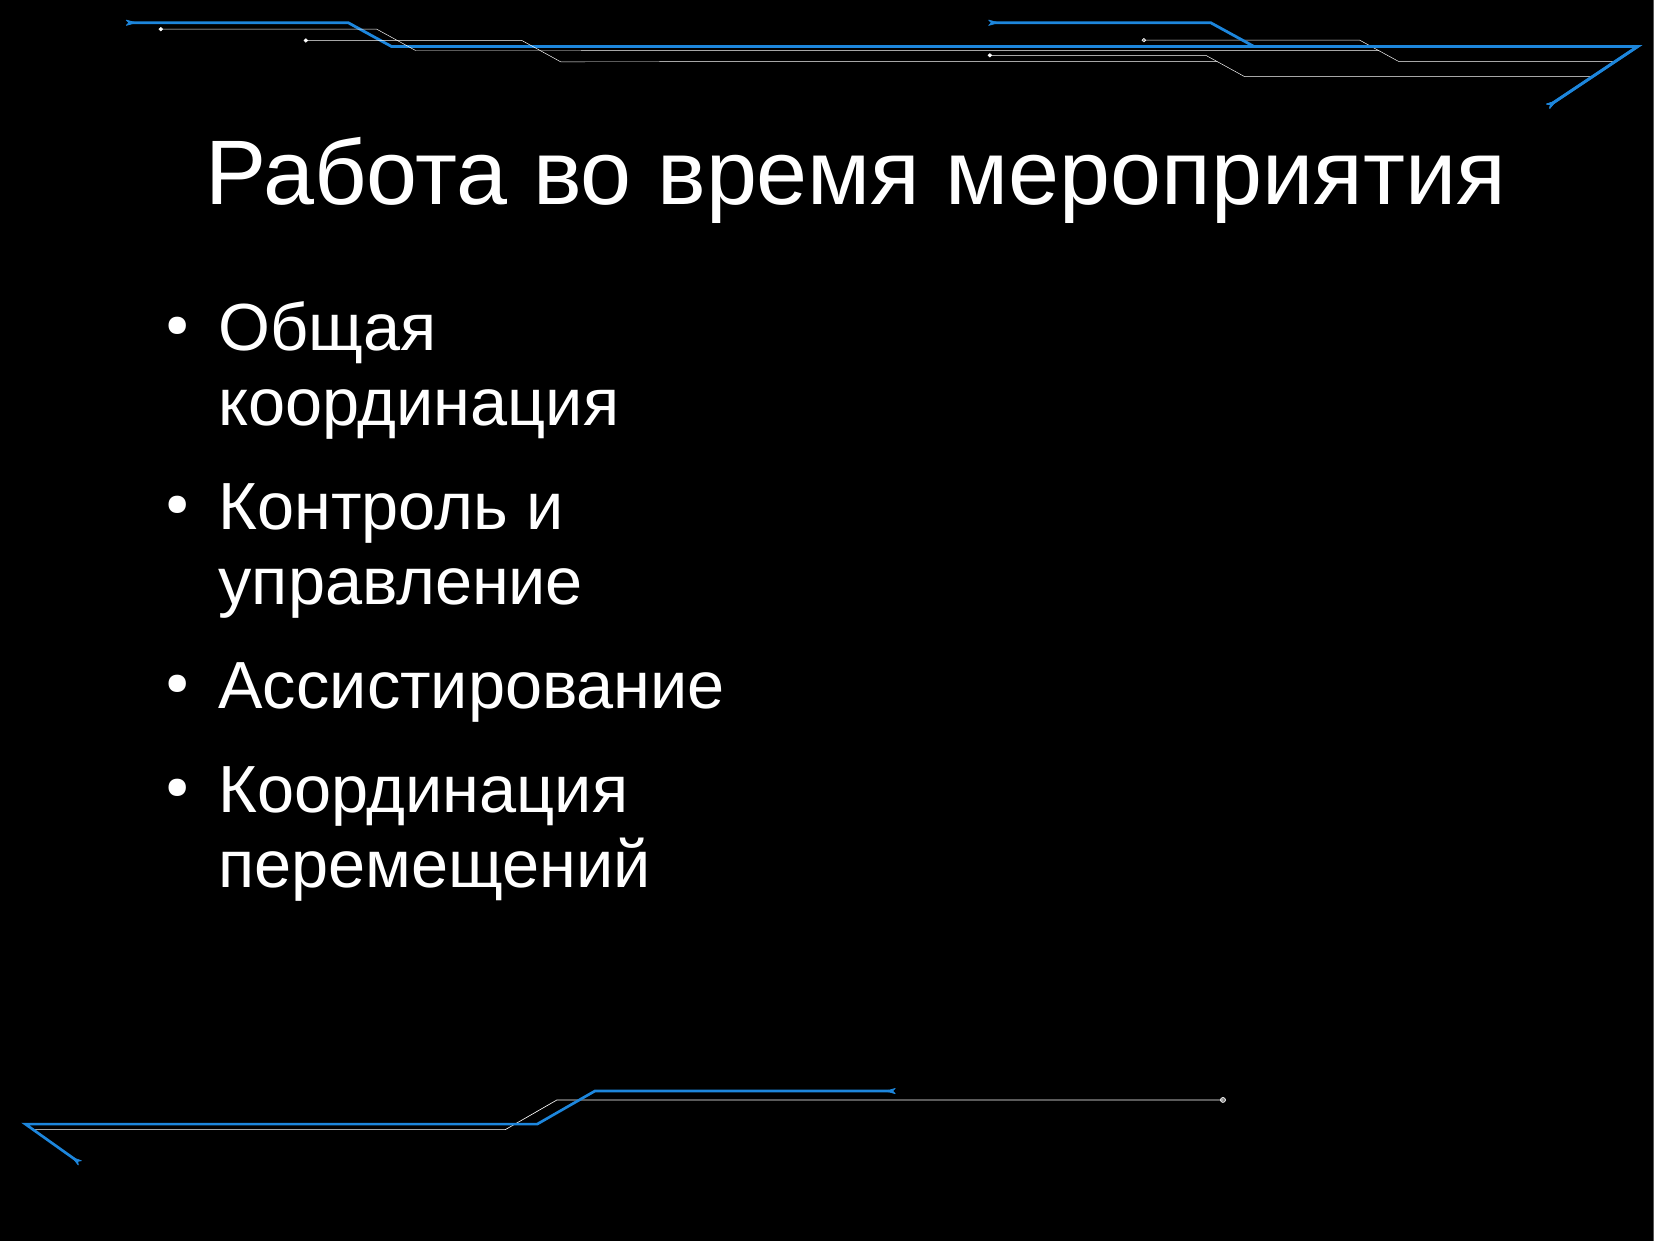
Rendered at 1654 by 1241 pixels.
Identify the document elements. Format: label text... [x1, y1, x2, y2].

list Общая координация Контроль и управление Ассистирование Координация перемещений [147, 289, 840, 1010]
title Работа во время мероприятия [147, 84, 1565, 262]
